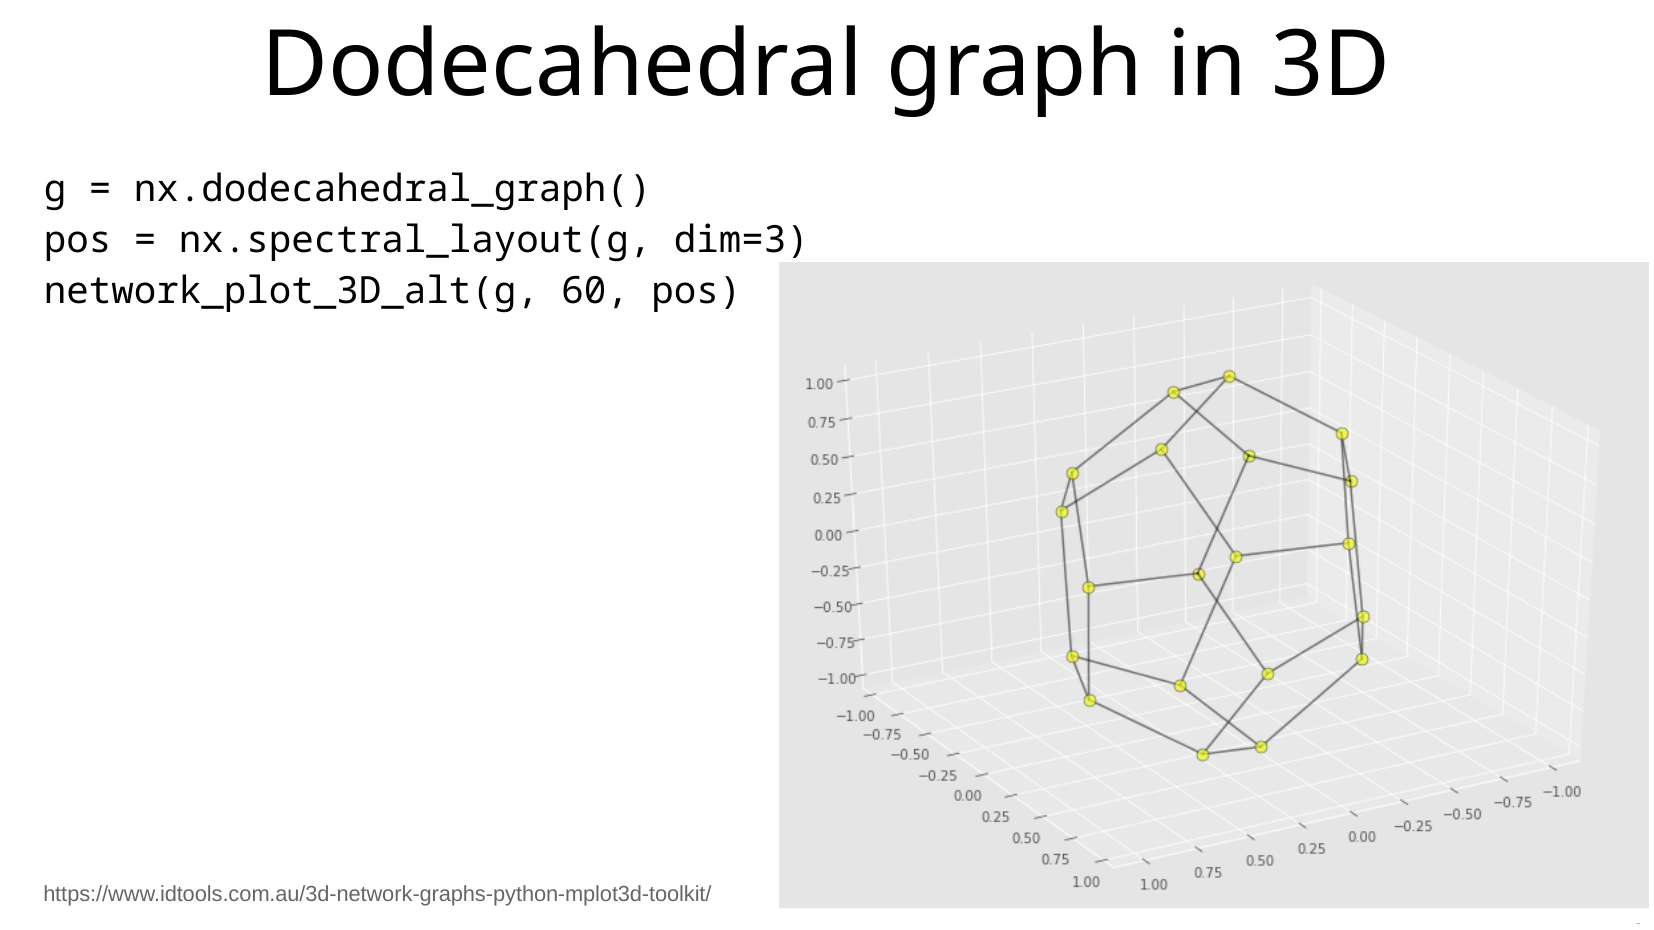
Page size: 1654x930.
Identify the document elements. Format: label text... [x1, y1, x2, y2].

text_box g = nx.dodecahedral_graph() pos = nx.spectral_layout(g, dim=3) network_plot_3D_alt(g, 60, pos) [29, 153, 871, 343]
title Dodecahedral graph in 3D [82, 0, 1571, 120]
picture [779, 262, 1649, 923]
text_box https://www.idtools.com.au/3d-network-graphs-python-mplot3d-toolkit/ [28, 870, 1276, 916]
